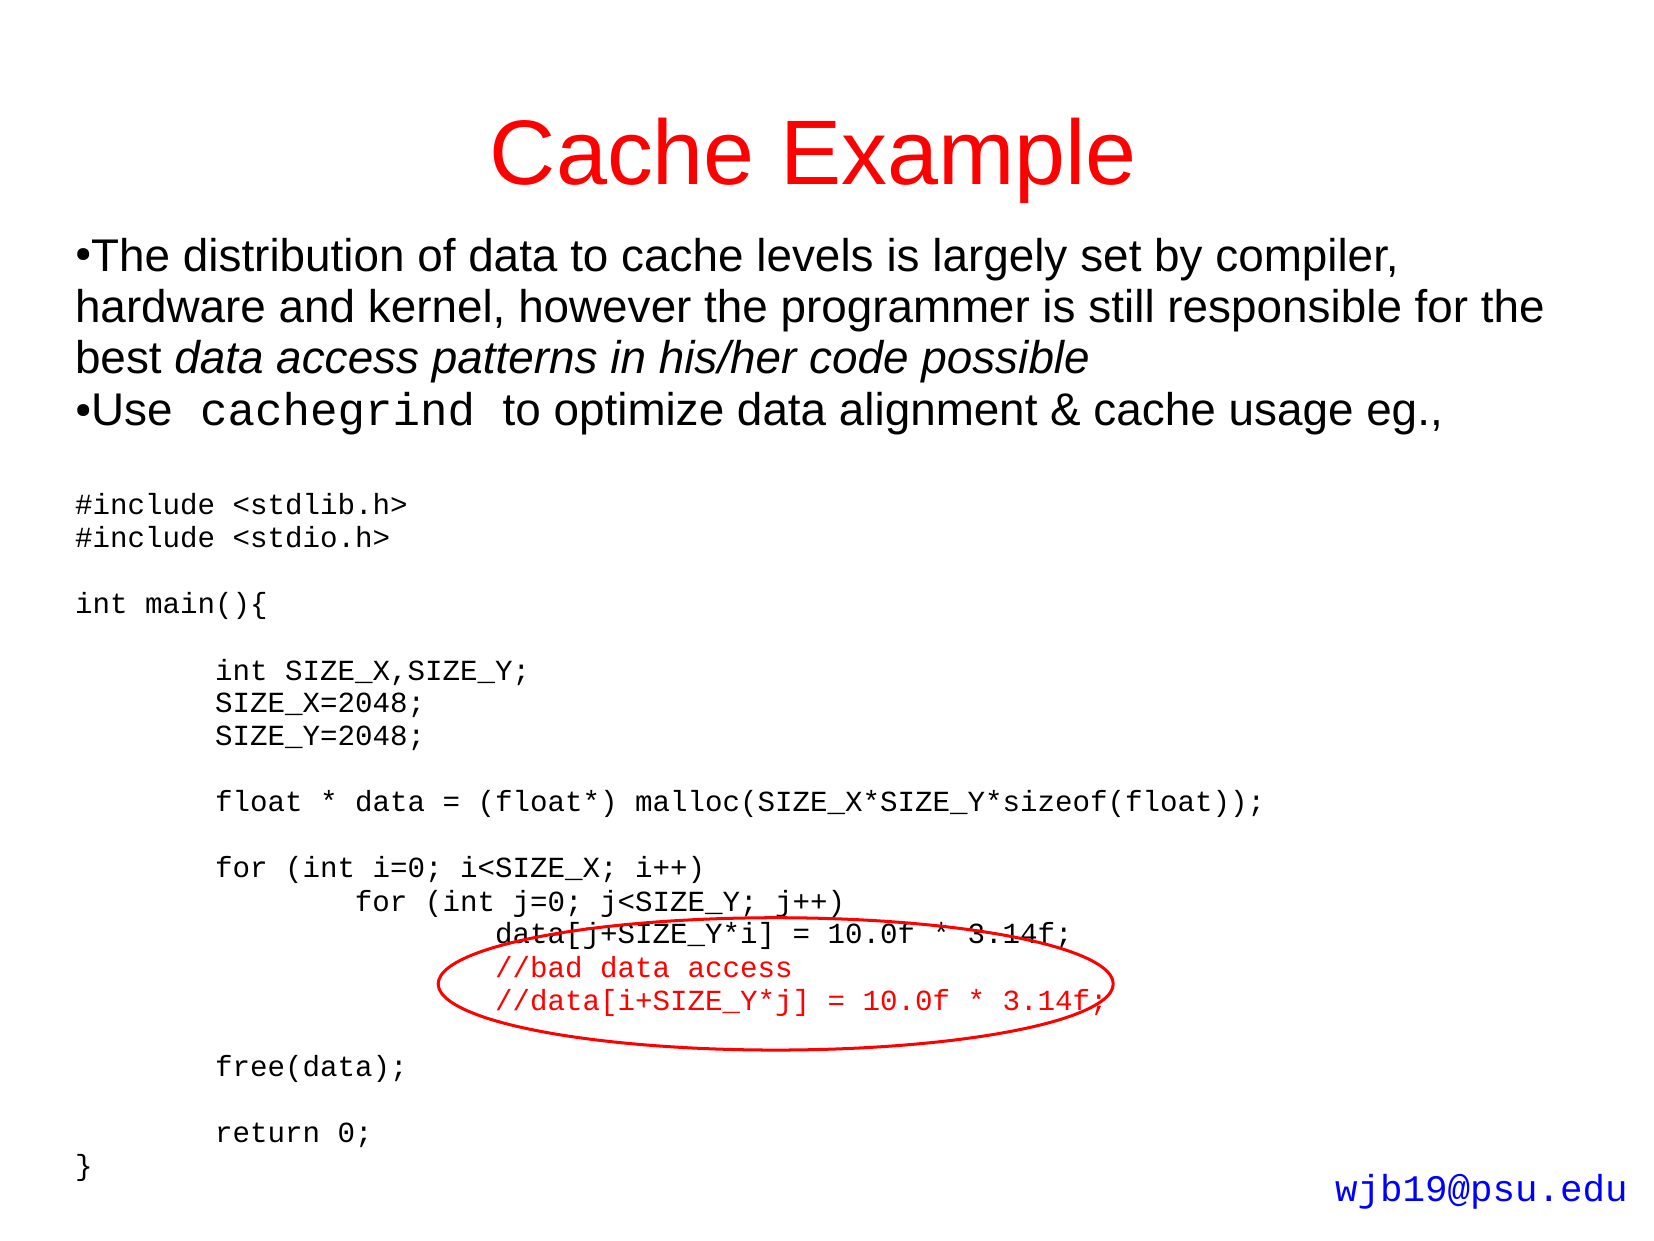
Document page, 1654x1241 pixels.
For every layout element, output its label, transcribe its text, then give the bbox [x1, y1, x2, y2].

text_box wjb19@psu.edu [1320, 1162, 1643, 1220]
title Cache Example [82, 49, 1571, 257]
subtitle The distribution of data to cache levels is largely set by compiler, hardware and kernel, however the programmer is still responsible for the best data access patterns in his/her code possible Use cachegrind to optimize data alignment & cache usage eg., #include <stdlib.h> #include <stdio.h> int main(){ int SIZE_X,SIZE_Y; SIZE_X=2048; SIZE_Y=2048; float * data = (float*) malloc(SIZE_X*SIZE_Y*sizeof(float)); for (int i=0; i<SIZE_X; i++) for (int j=0; j<SIZE_Y; j++) data[j+SIZE_Y*i] = 10.0f * 3.14f; //bad data access //data[i+SIZE_Y*j] = 10.0f * 3.14f; free(data); return 0; } [75, 229, 1564, 1205]
